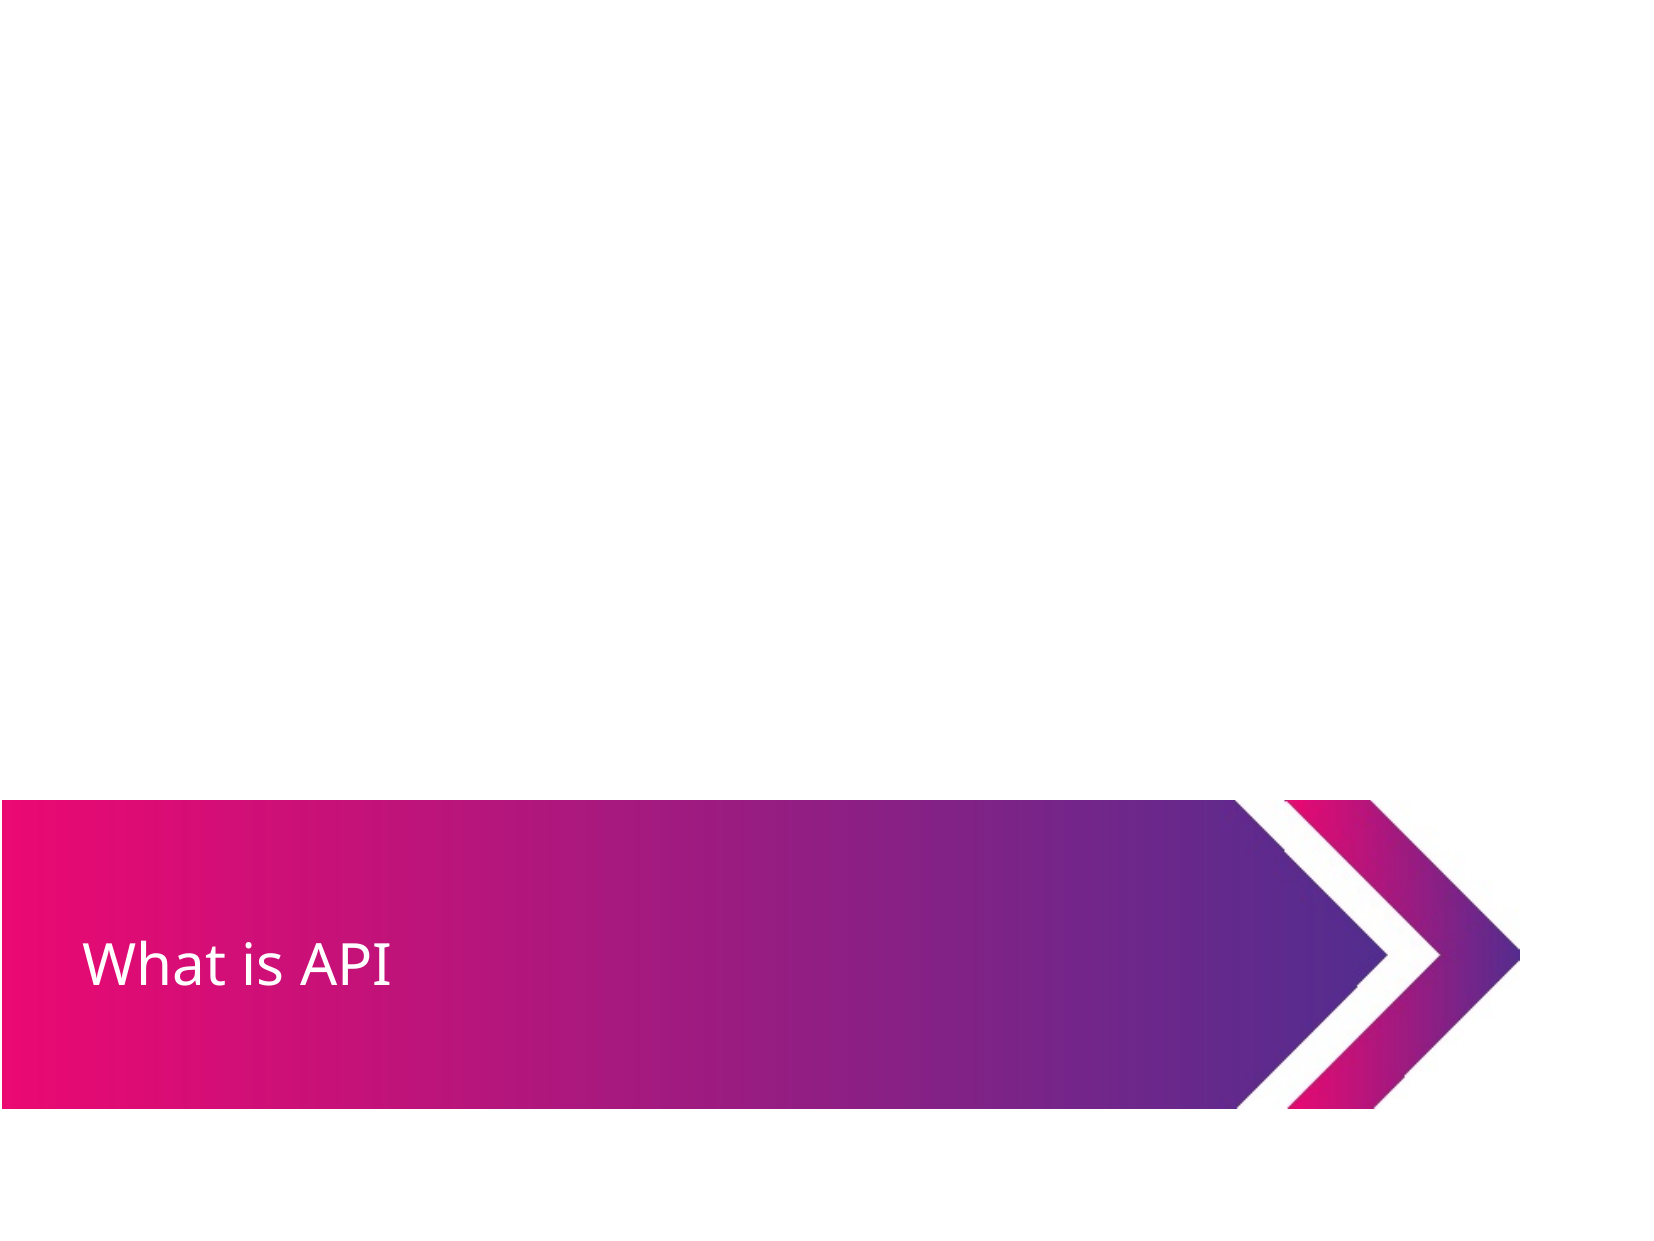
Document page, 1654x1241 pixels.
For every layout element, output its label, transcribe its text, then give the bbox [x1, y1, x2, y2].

picture [2, 800, 1520, 1109]
title What is API [82, 852, 1396, 1060]
